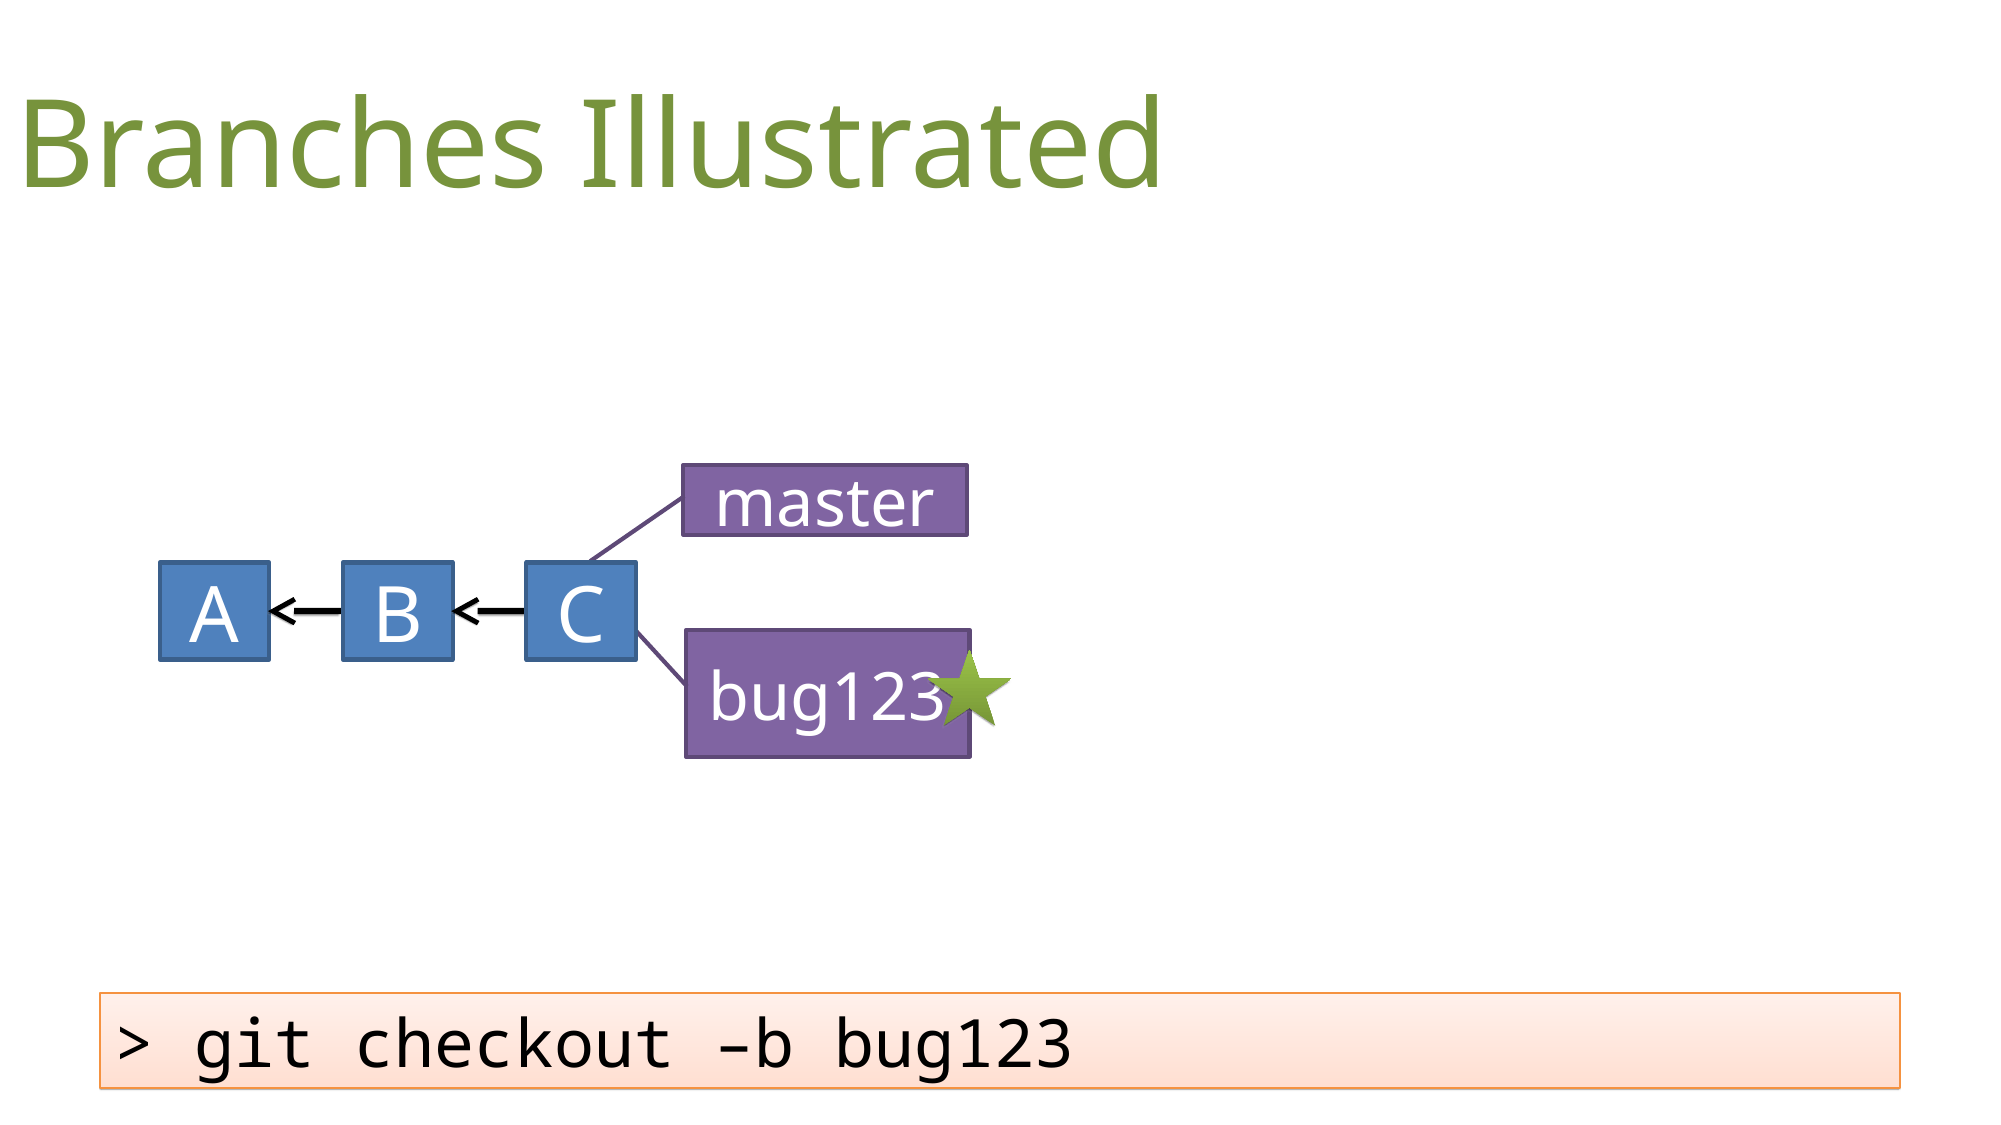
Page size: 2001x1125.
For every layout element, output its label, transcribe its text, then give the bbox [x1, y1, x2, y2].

title Branches Illustrated [0, 45, 1800, 233]
text_box A [159, 562, 270, 660]
text_box > git checkout –b bug123 [99, 993, 1900, 1088]
text_box C [526, 562, 637, 660]
text_box B [342, 562, 453, 660]
text_box bug123 [686, 630, 969, 757]
text_box master [683, 465, 967, 535]
text_box [927, 649, 1012, 726]
